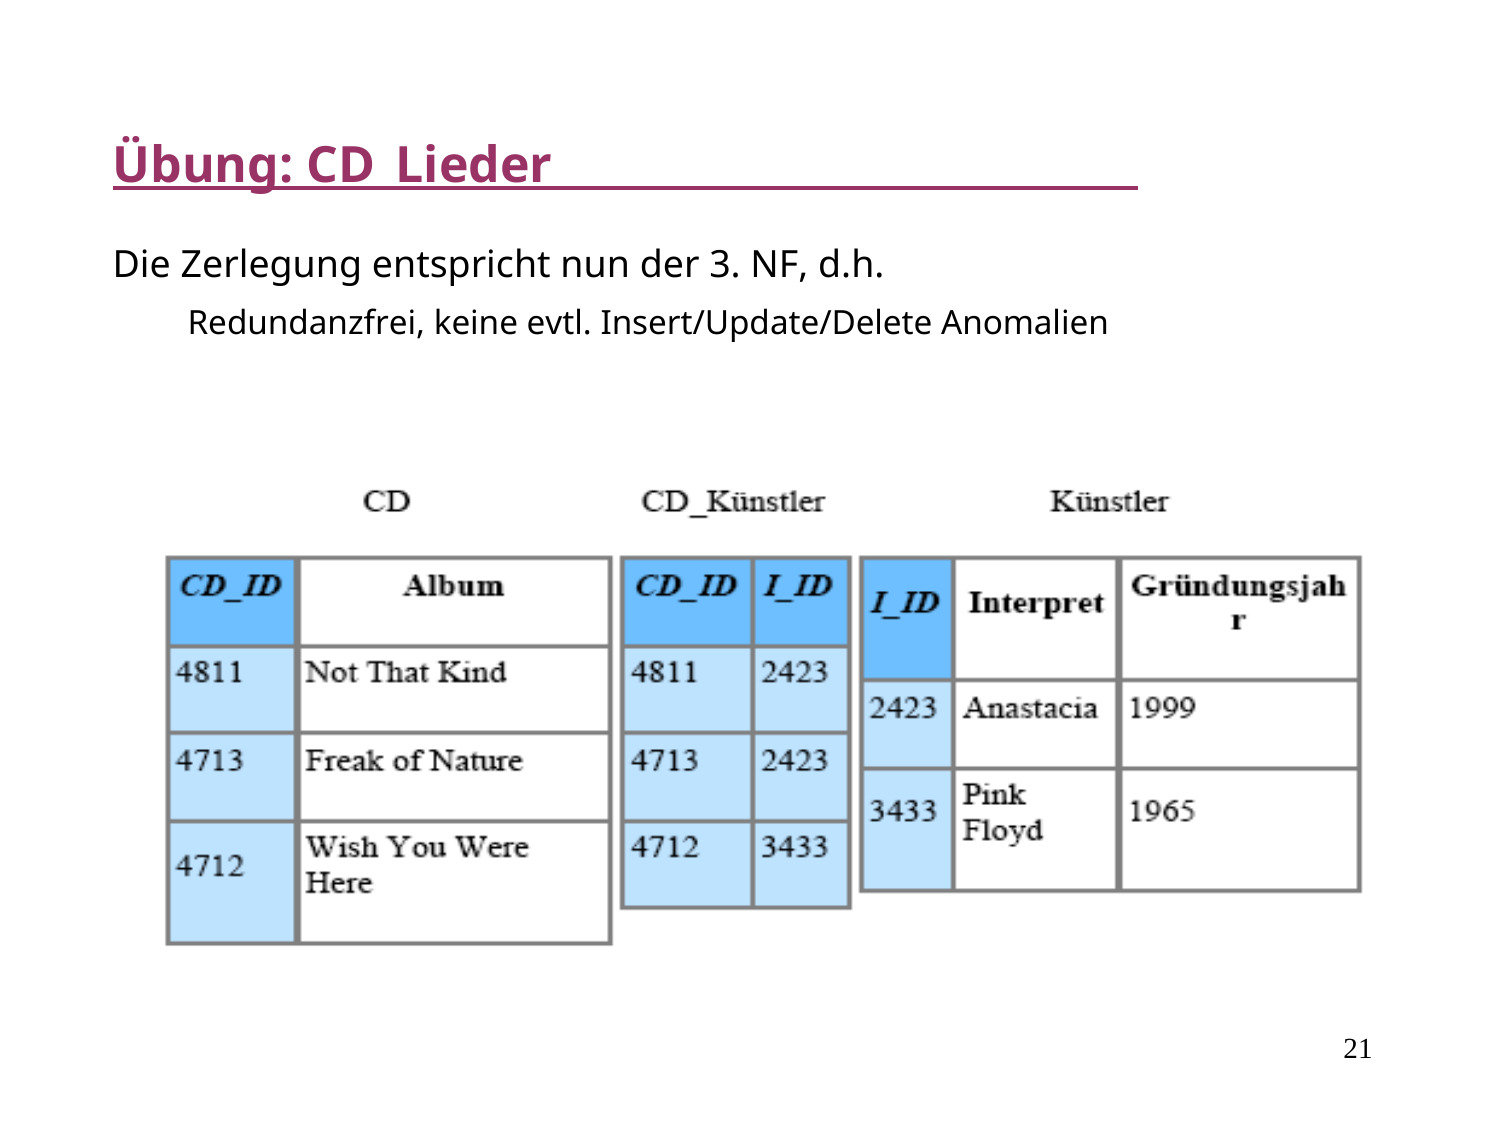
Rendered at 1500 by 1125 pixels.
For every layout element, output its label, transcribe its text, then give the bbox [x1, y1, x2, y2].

title Übung: CD_Lieder [112, 99, 1387, 226]
picture [118, 472, 1389, 963]
list Die Zerlegung entspricht nun der 3. NF, d.h. Redundanzfrei, keine evtl. Insert/Update/Delete Anomalien [112, 237, 1387, 1000]
